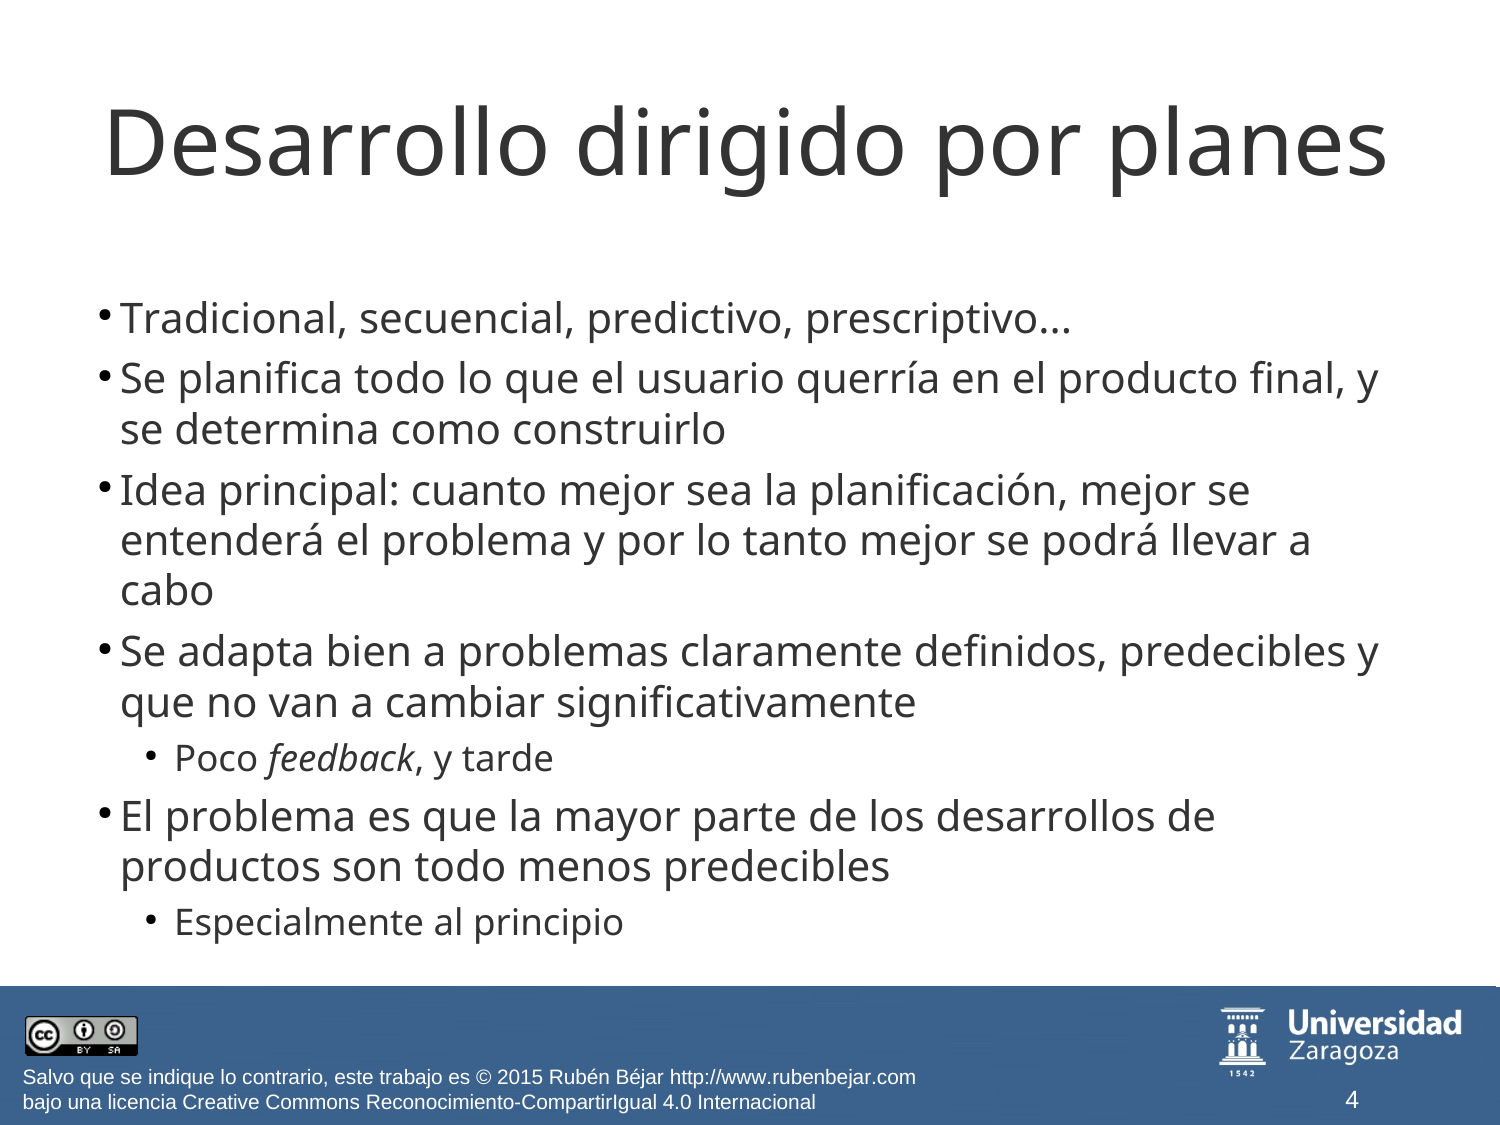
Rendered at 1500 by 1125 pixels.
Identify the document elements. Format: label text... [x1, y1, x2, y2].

picture [0, 986, 1500, 1125]
list Tradicional, secuencial, predictivo, prescriptivo... Se planifica todo lo que el usuario querría en el producto final, y se determina como construirlo Idea principal: cuanto mejor sea la planificación, mejor se entenderá el problema y por lo tanto mejor se podrá llevar a cabo Se adapta bien a problemas claramente definidos, predecibles y que no van a cambiar significativamente Poco feedback, y tarde El problema es que la mayor parte de los desarrollos de productos son todo menos predecibles Especialmente al principio [82, 283, 1418, 957]
title Desarrollo dirigido por planes [74, 21, 1420, 257]
